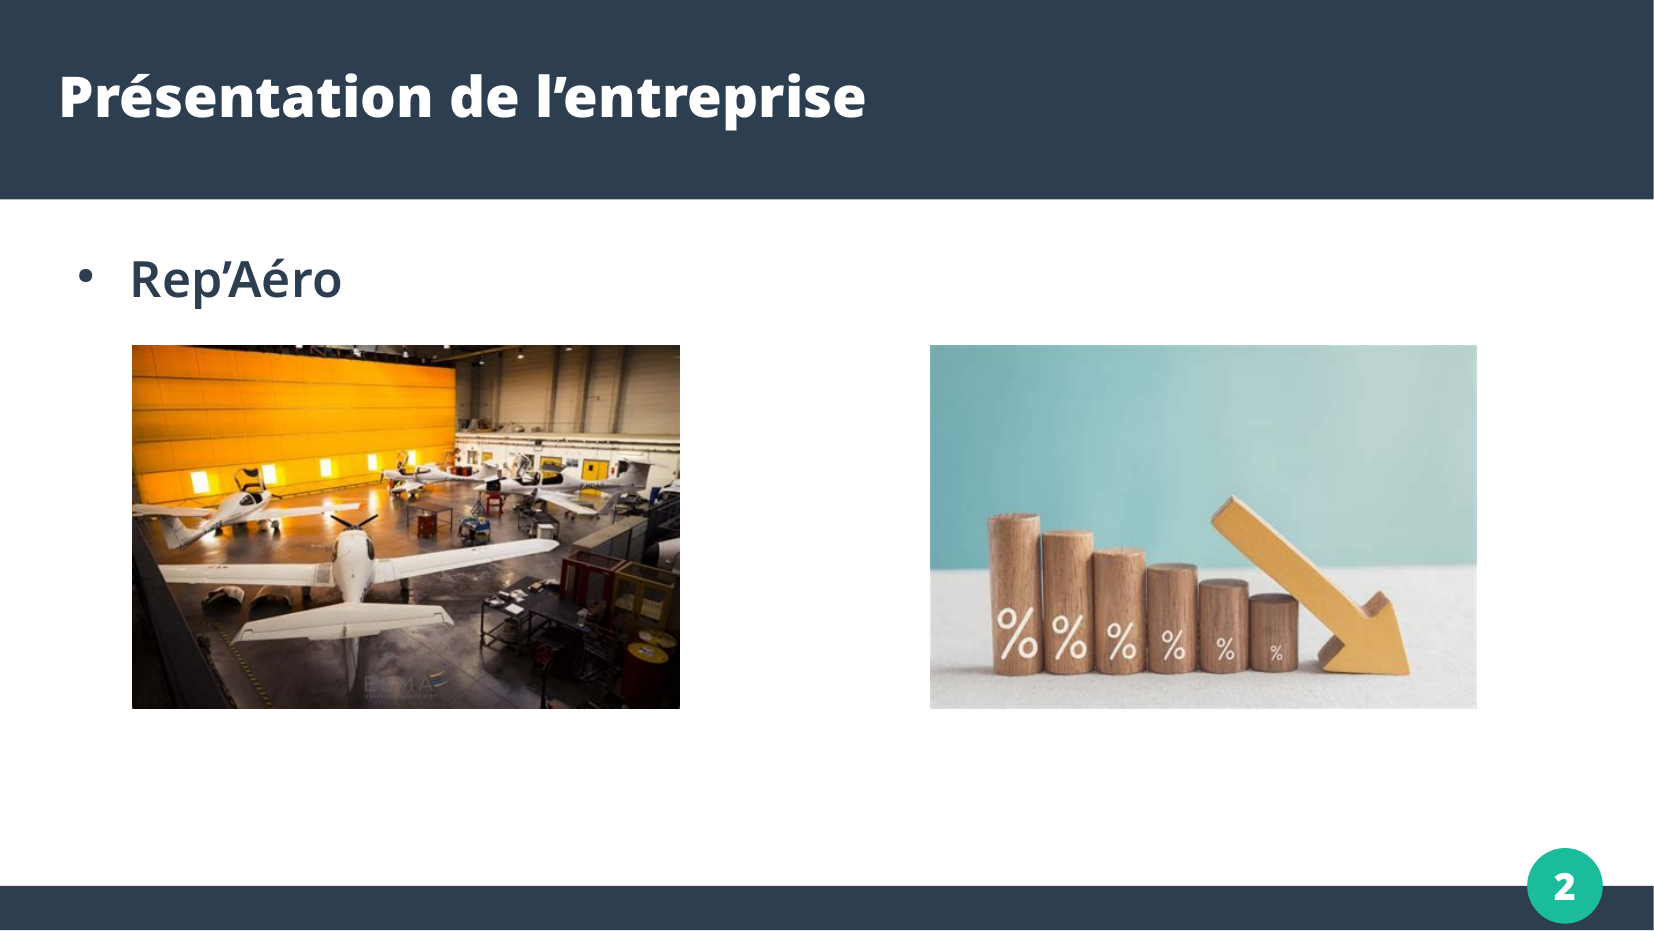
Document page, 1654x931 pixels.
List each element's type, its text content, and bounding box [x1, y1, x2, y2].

picture [132, 345, 680, 709]
title Présentation de l’entreprise [59, 37, 1595, 156]
picture [930, 345, 1477, 709]
list Rep’Aéro [59, 243, 1595, 864]
